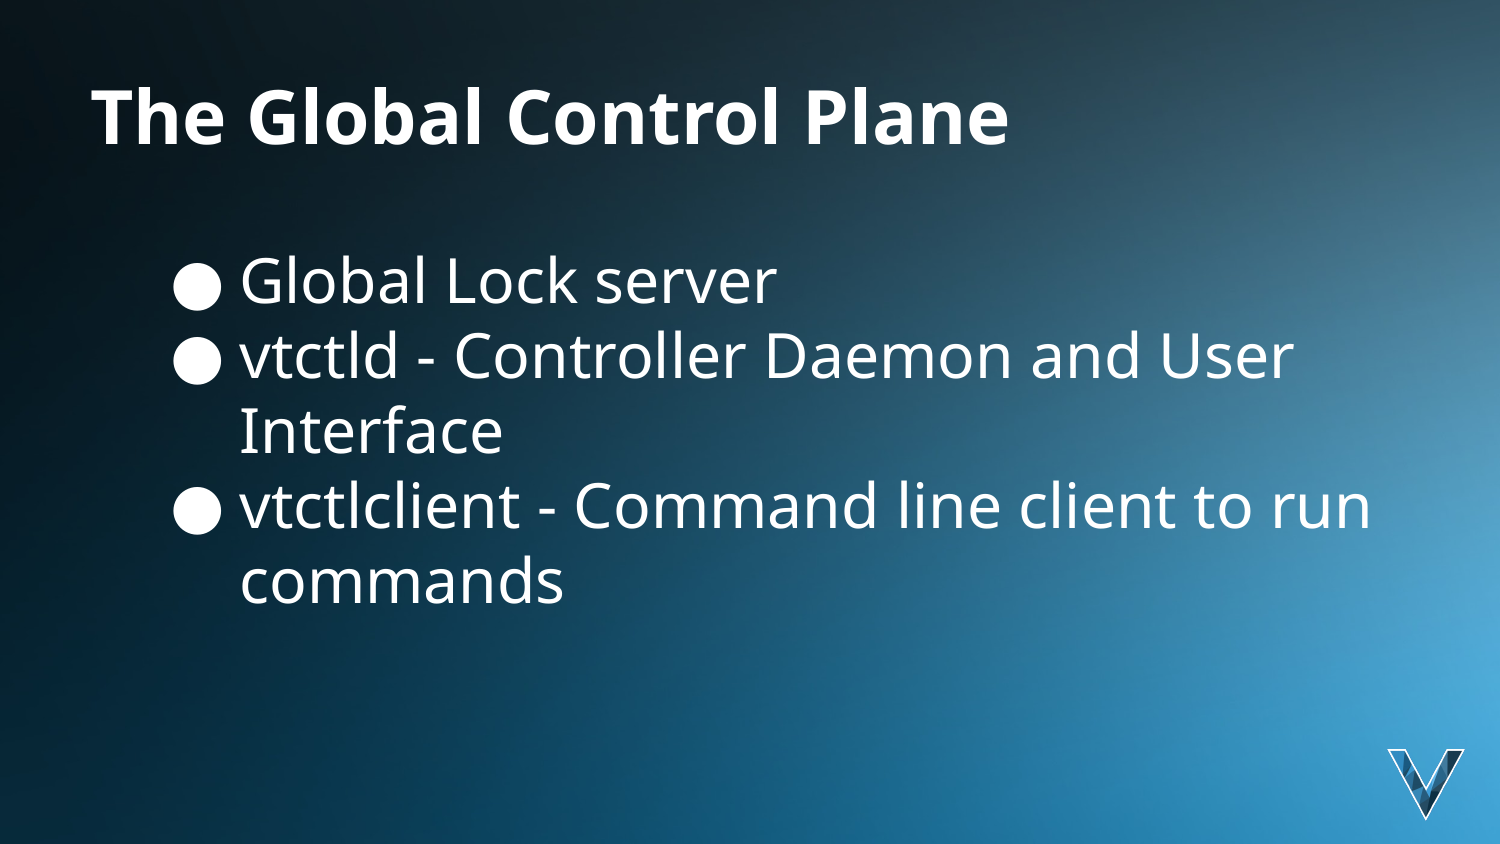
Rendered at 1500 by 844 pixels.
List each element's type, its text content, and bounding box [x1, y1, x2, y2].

picture [0, 0, 1500, 844]
list Global Lock server vtctld - Controller Daemon and User Interface vtctlclient - Command line client to run commands [149, 226, 1425, 808]
title The Global Control Plane [75, 33, 1425, 175]
